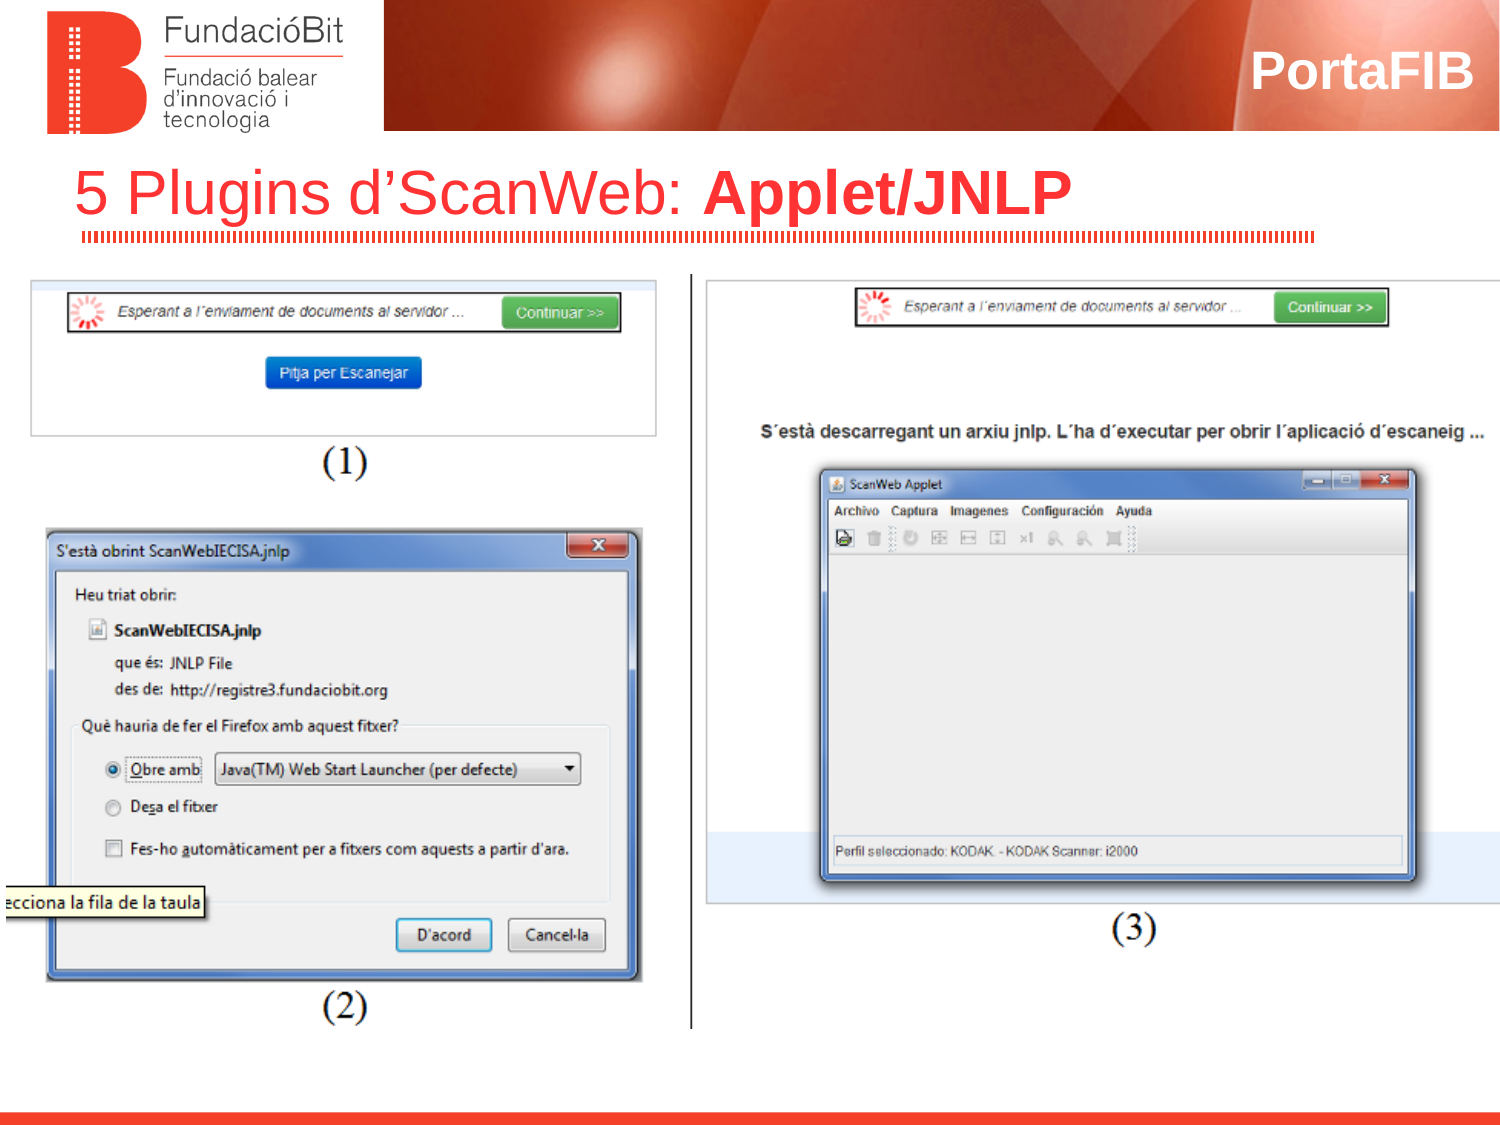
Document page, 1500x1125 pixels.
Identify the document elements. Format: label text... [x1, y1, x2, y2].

picture [47, 11, 343, 134]
picture [383, 0, 1500, 131]
picture [6, 274, 1500, 1029]
list 5 Plugins d’ScanWeb: Applet/JNLP [40, 158, 1426, 274]
title PortaFIB [324, 19, 1477, 123]
